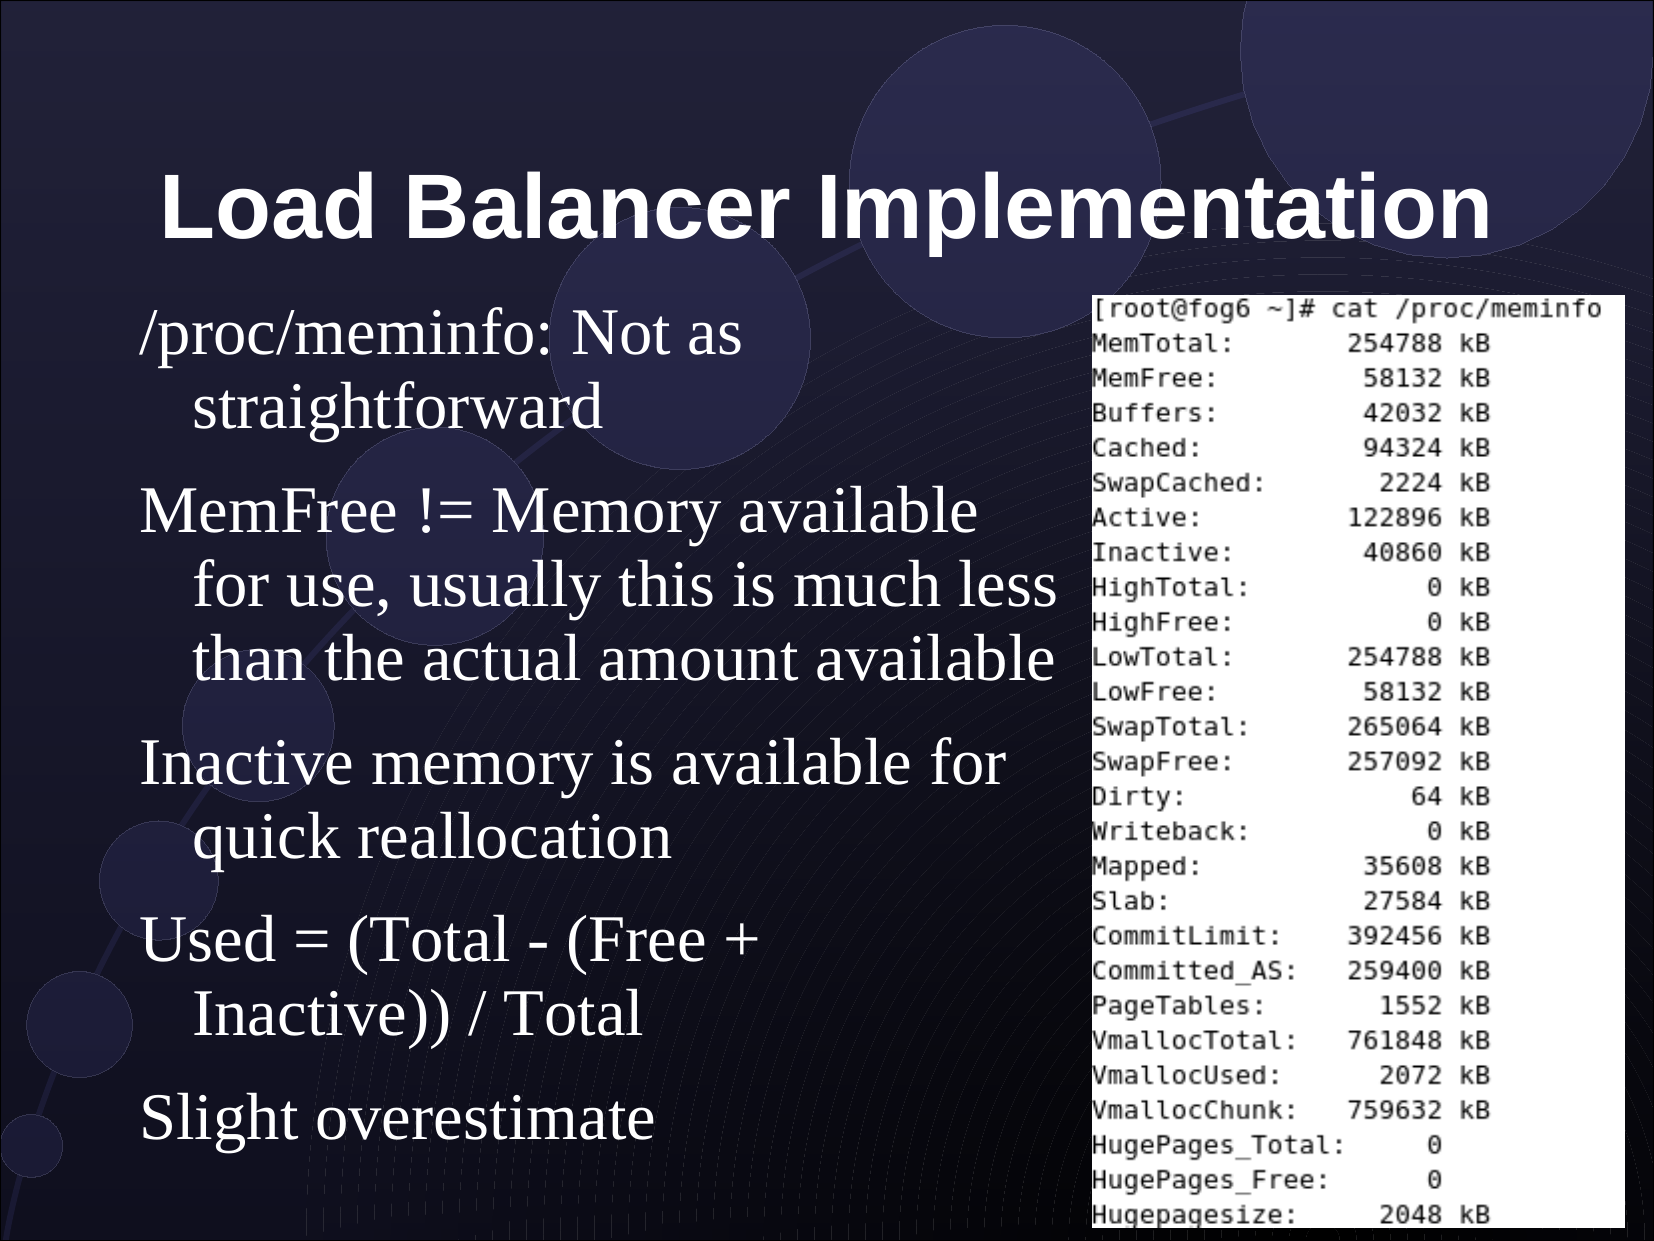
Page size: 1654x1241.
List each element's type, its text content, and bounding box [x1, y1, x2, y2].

title Load Balancer Implementation [121, 102, 1534, 311]
picture [1092, 295, 1625, 1228]
list /proc/meminfo: Not as straightforward MemFree != Memory available for use, usually this is much less than the actual amount available Inactive memory is available for quick reallocation Used = (Total - (Free + Inactive)) / Total Slight overestimate [121, 295, 1063, 1211]
